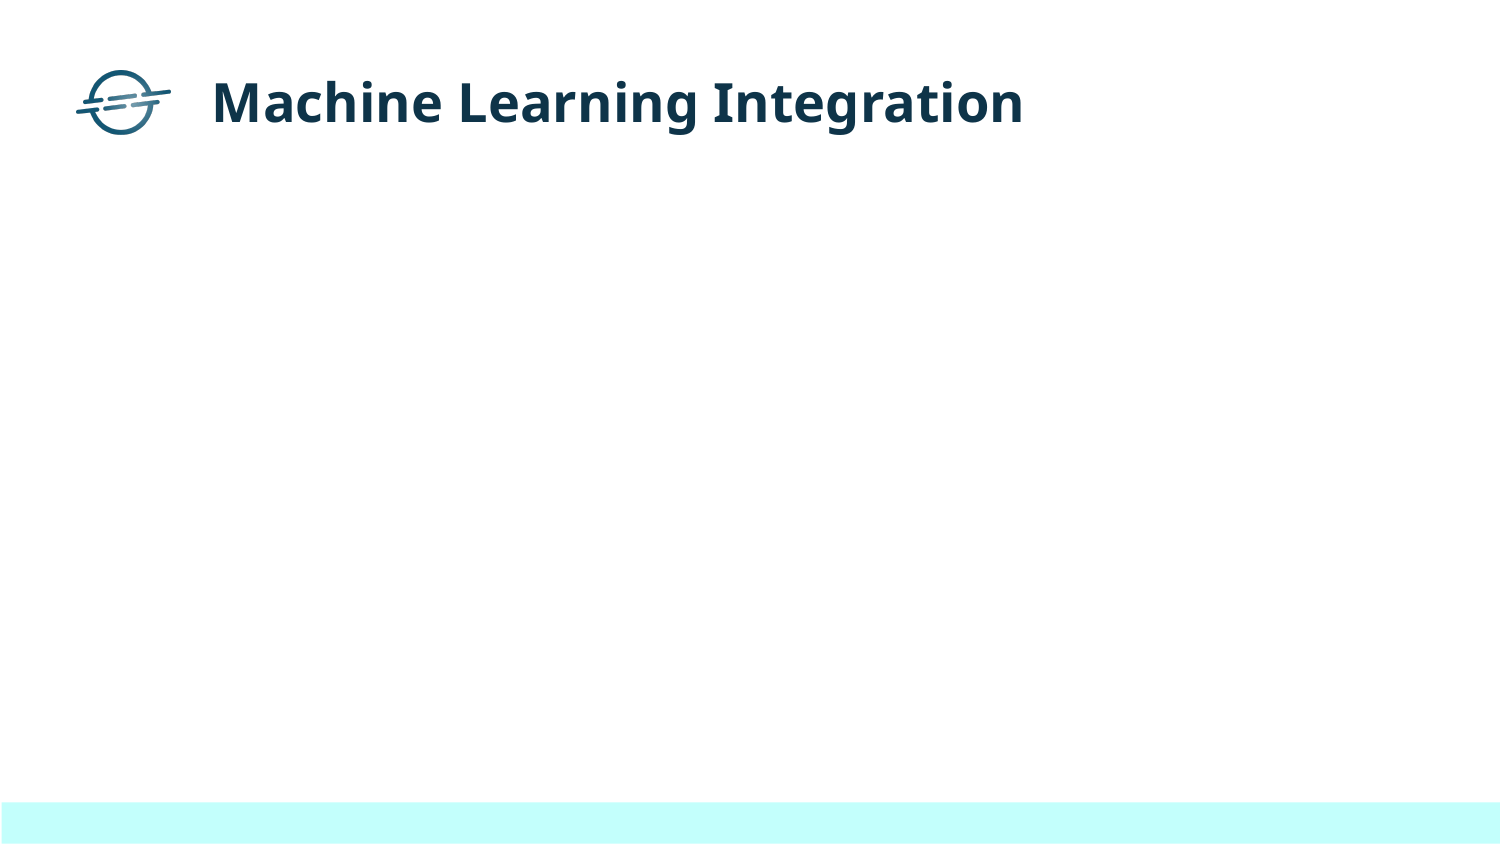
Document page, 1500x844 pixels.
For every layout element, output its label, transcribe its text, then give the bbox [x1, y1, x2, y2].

title Machine Learning Integration [196, 53, 1339, 155]
text_box [1, 802, 1500, 844]
picture [76, 70, 171, 135]
